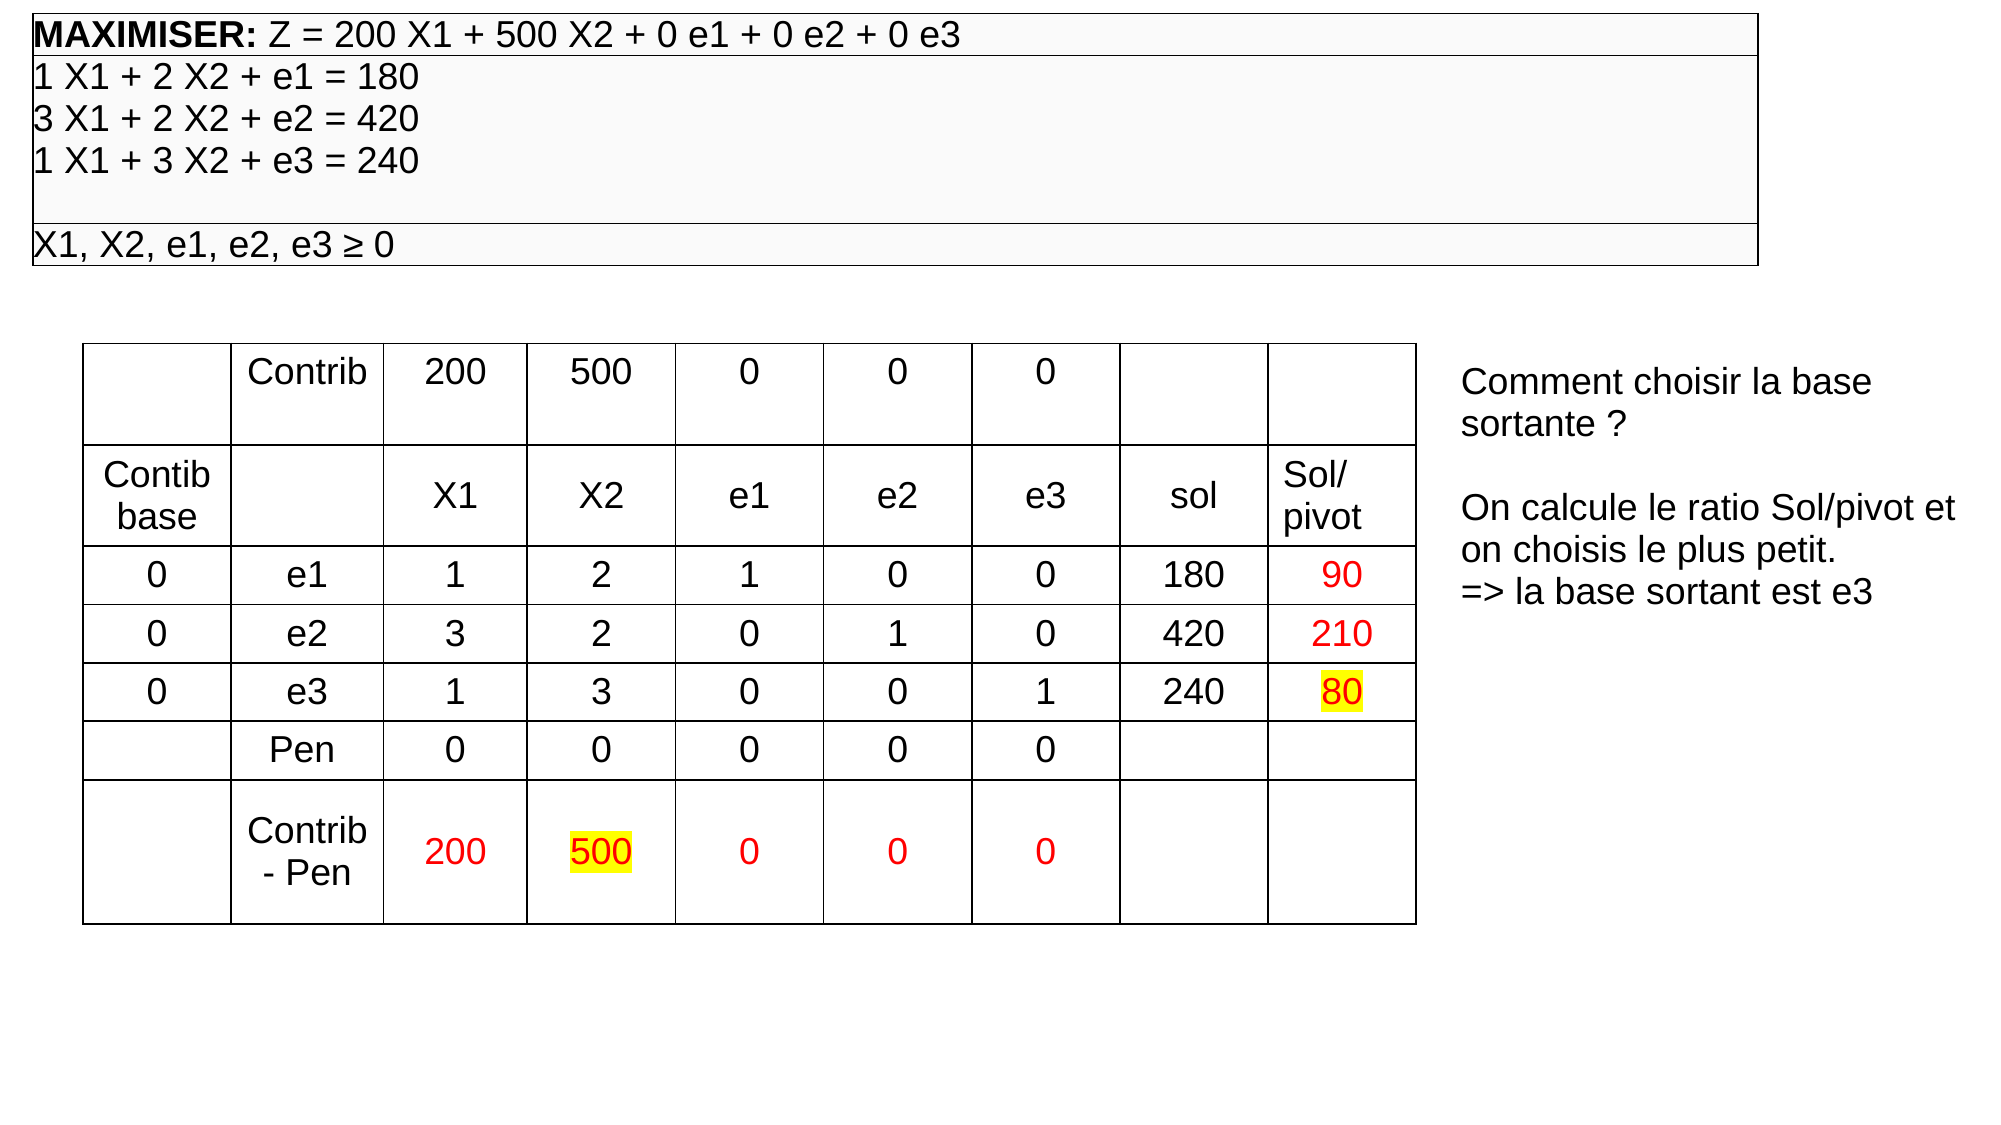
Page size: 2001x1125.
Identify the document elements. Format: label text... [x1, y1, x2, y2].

table_cell [232, 446, 383, 545]
table_header 0 [824, 344, 971, 444]
table_cell 1 X1 + 2 X2 + e1 = 180 3 X1 + 2 X2 + e2 = 420 1 X1 + 3 X2 + e3 = 240 [34, 56, 1757, 223]
table_header [1269, 344, 1415, 444]
table_cell e3 [973, 446, 1119, 545]
table_cell 90 [1269, 547, 1415, 604]
table_cell 0 [824, 781, 971, 923]
table_cell 240 [1121, 664, 1267, 720]
table_cell e3 [232, 664, 383, 720]
table_cell 0 [824, 664, 971, 720]
table_cell 0 [528, 722, 675, 779]
table_cell 0 [676, 605, 823, 662]
table_cell 420 [1121, 605, 1267, 662]
table_cell 0 [676, 722, 823, 779]
table_cell 3 [528, 664, 675, 720]
table_cell 180 [1121, 547, 1267, 604]
table_header 200 [384, 344, 526, 444]
table_cell 0 [973, 605, 1119, 662]
table_cell 0 [973, 781, 1119, 923]
table_header Contrib [232, 344, 383, 444]
table_cell Contib base [84, 446, 230, 545]
table_header [84, 344, 230, 444]
table_cell 210 [1269, 605, 1415, 662]
table_header 0 [973, 344, 1119, 444]
table_cell Sol/pivot [1269, 446, 1415, 545]
table_cell [1269, 781, 1415, 923]
table_cell X2 [528, 446, 675, 545]
table_cell 80 [1269, 664, 1415, 720]
table_cell 0 [973, 722, 1119, 779]
table_cell 1 [384, 664, 526, 720]
table_cell 1 [676, 547, 823, 604]
table_cell sol [1121, 446, 1267, 545]
table_cell 3 [384, 605, 526, 662]
text_box Comment choisir la base sortante ? On calcule le ratio Sol/pivot et on choisis le plus petit. => la base sortant est e3 [1446, 352, 1988, 901]
table_cell [1121, 722, 1267, 779]
table_cell 200 [384, 781, 526, 923]
table_cell e1 [232, 547, 383, 604]
table_cell [84, 781, 230, 923]
table_cell 0 [676, 664, 823, 720]
table_cell 500 [528, 781, 675, 923]
table_cell [1121, 781, 1267, 923]
table_cell X1, X2, e1, e2, e3 ≥ 0 [34, 224, 1757, 265]
table_cell X1 [384, 446, 526, 545]
table_cell e2 [824, 446, 971, 545]
table_cell 0 [84, 605, 230, 662]
table_cell [1269, 722, 1415, 779]
table_cell 1 [973, 664, 1119, 720]
table_header 500 [528, 344, 675, 444]
table_cell Pen [232, 722, 383, 779]
table_cell 2 [528, 605, 675, 662]
table_cell e1 [676, 446, 823, 545]
table_header [1121, 344, 1267, 444]
table_cell 1 [824, 605, 971, 662]
table_cell 0 [676, 781, 823, 923]
table_cell 2 [528, 547, 675, 604]
table_cell 0 [824, 722, 971, 779]
table_cell [84, 722, 230, 779]
table_cell 0 [973, 547, 1119, 604]
table_cell 0 [384, 722, 526, 779]
table_cell e2 [232, 605, 383, 662]
table_cell 0 [84, 547, 230, 604]
table_cell 0 [824, 547, 971, 604]
table_cell 1 [384, 547, 526, 604]
table_header 0 [676, 344, 823, 444]
table_header MAXIMISER: Z = 200 X1 + 500 X2 + 0 e1 + 0 e2 + 0 e3 [34, 14, 1757, 55]
table_cell 0 [84, 664, 230, 720]
table_cell Contrib - Pen [232, 781, 383, 923]
